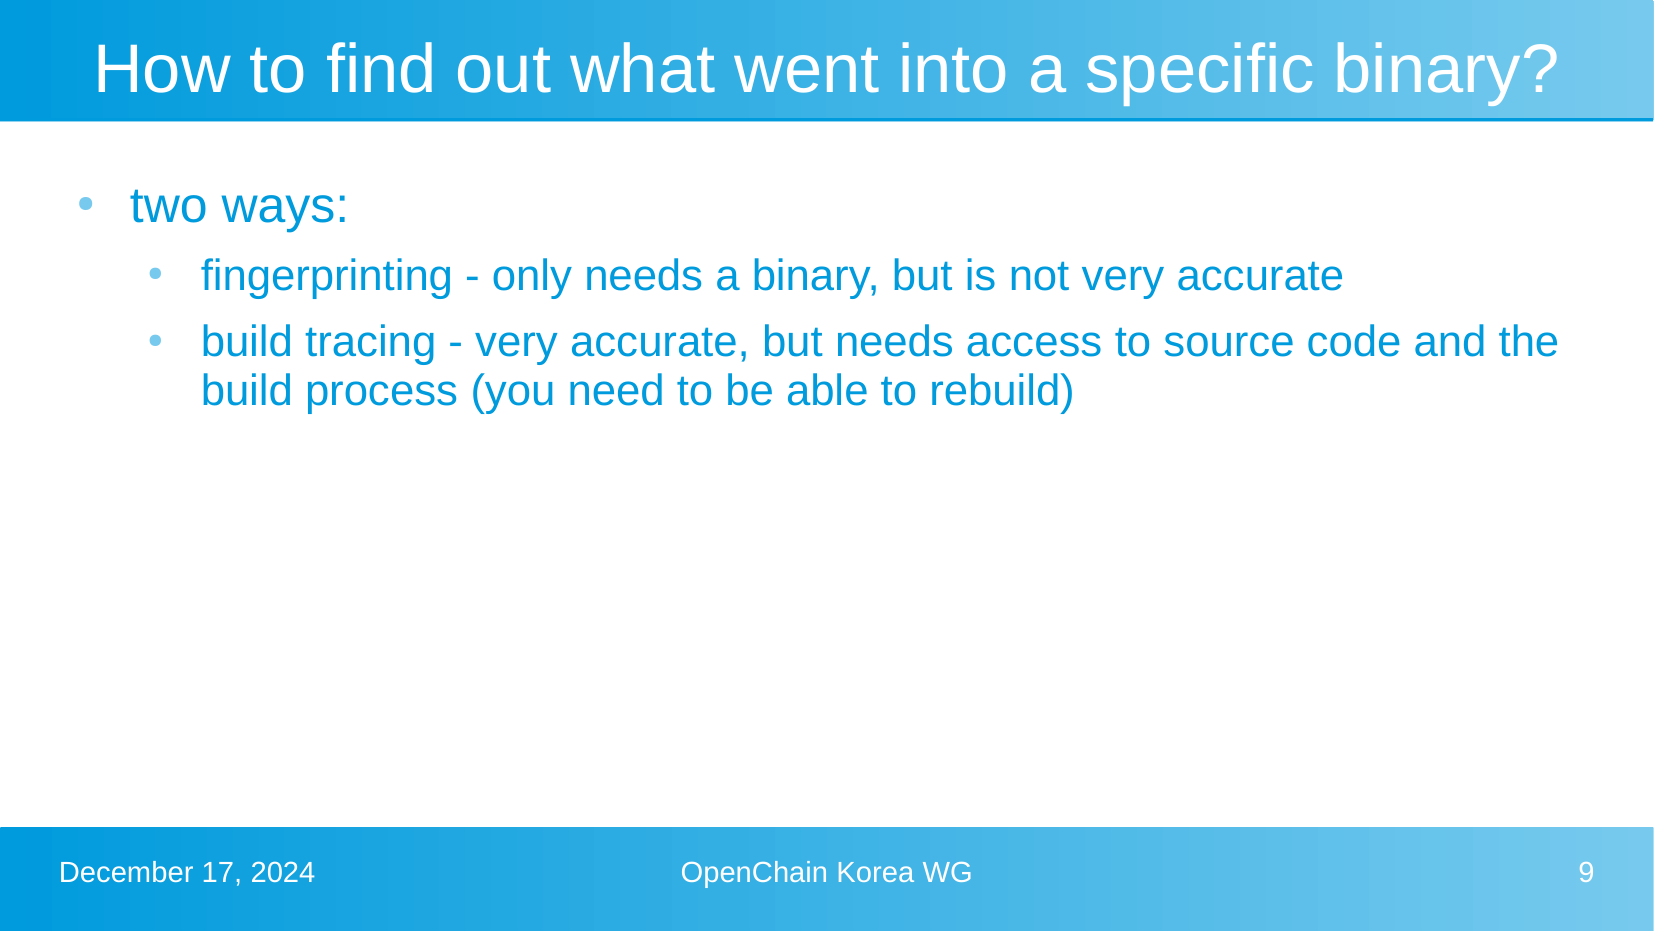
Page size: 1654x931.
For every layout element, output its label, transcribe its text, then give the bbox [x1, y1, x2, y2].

title How to find out what went into a specific binary? [59, 29, 1595, 108]
list two ways: fingerprinting - only needs a binary, but is not very accurate build tracing - very accurate, but needs access to source code and the build process (you need to be able to rebuild) [59, 177, 1595, 768]
